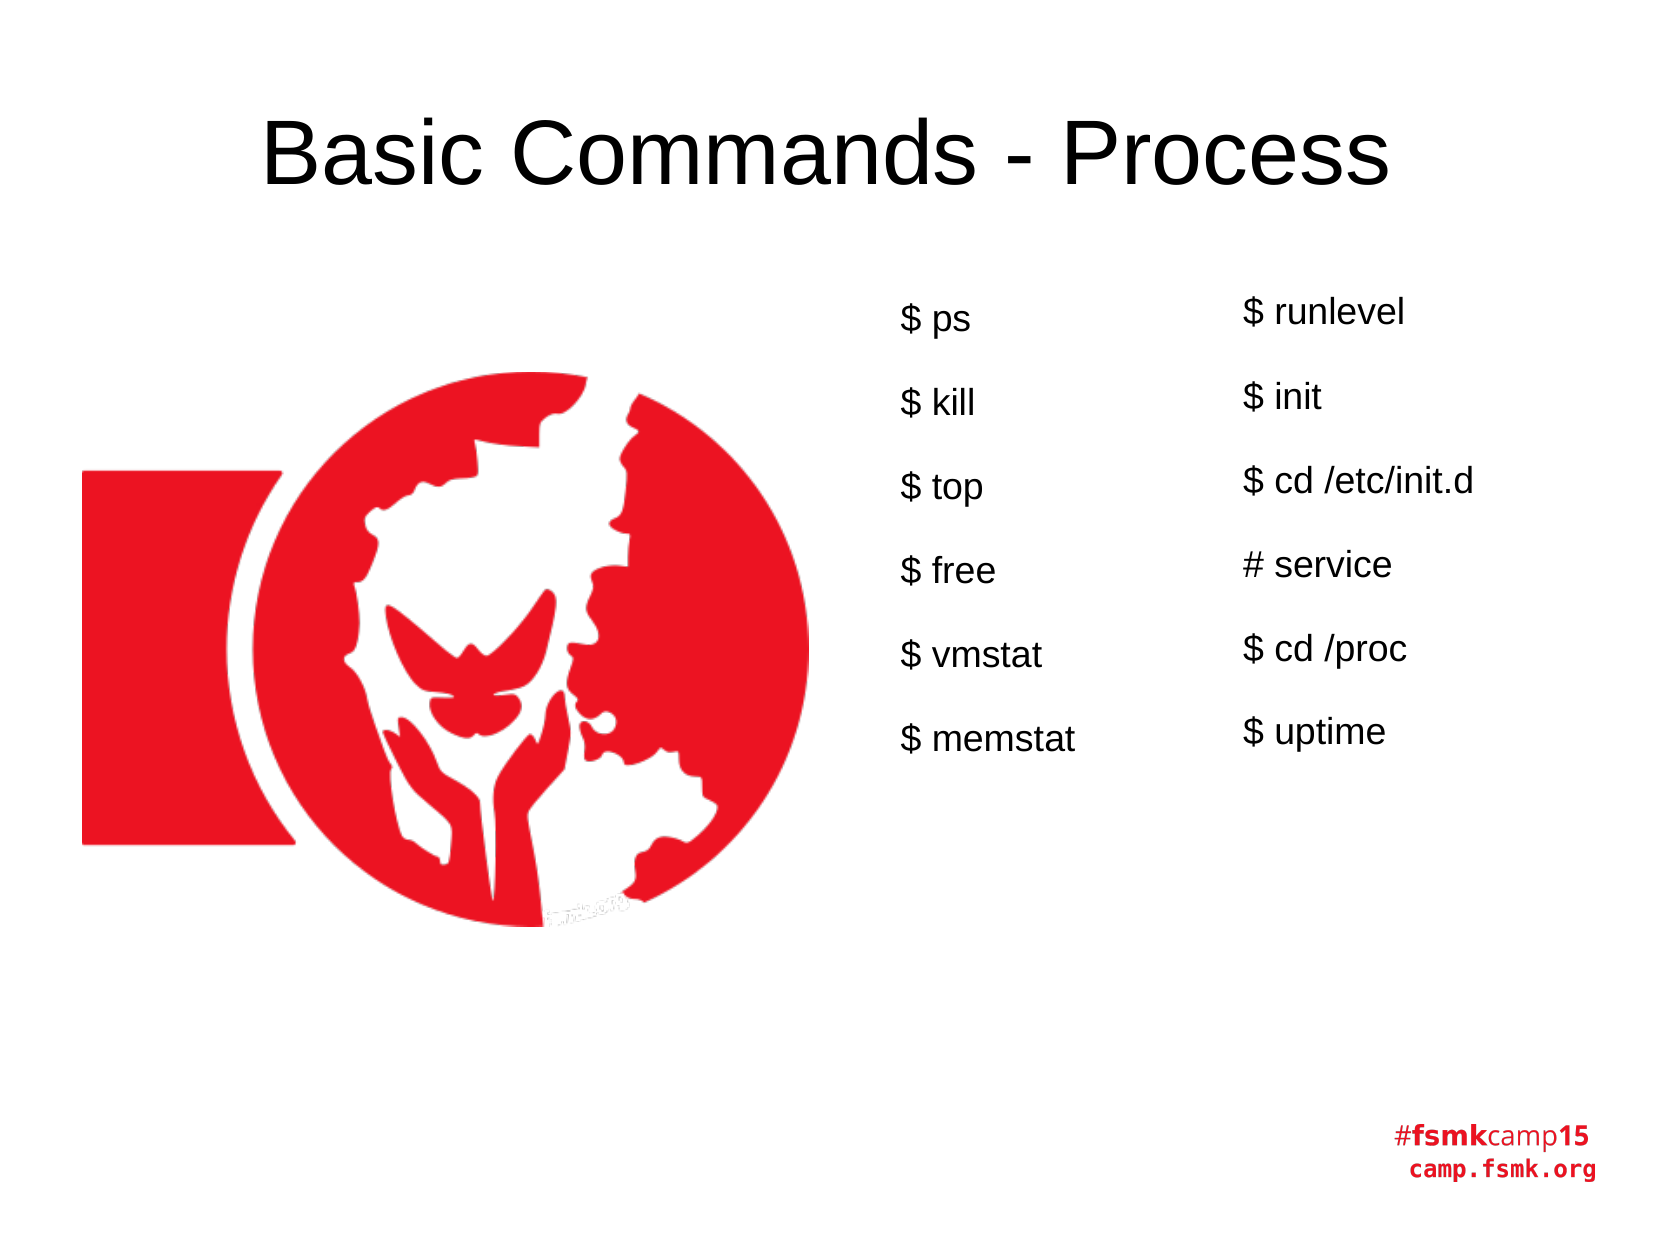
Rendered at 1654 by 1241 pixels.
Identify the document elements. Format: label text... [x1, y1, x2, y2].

list [845, 290, 1099, 1010]
picture [1394, 1124, 1595, 1182]
picture [82, 372, 809, 927]
title Basic Commands - Process [82, 49, 1571, 257]
text_box $ ps $ kill $ top $ free $ vmstat $ memstat [885, 290, 1170, 928]
text_box $ runlevel $ init $ cd /etc/init.d # service $ cd /proc $ uptime [1228, 283, 1512, 922]
